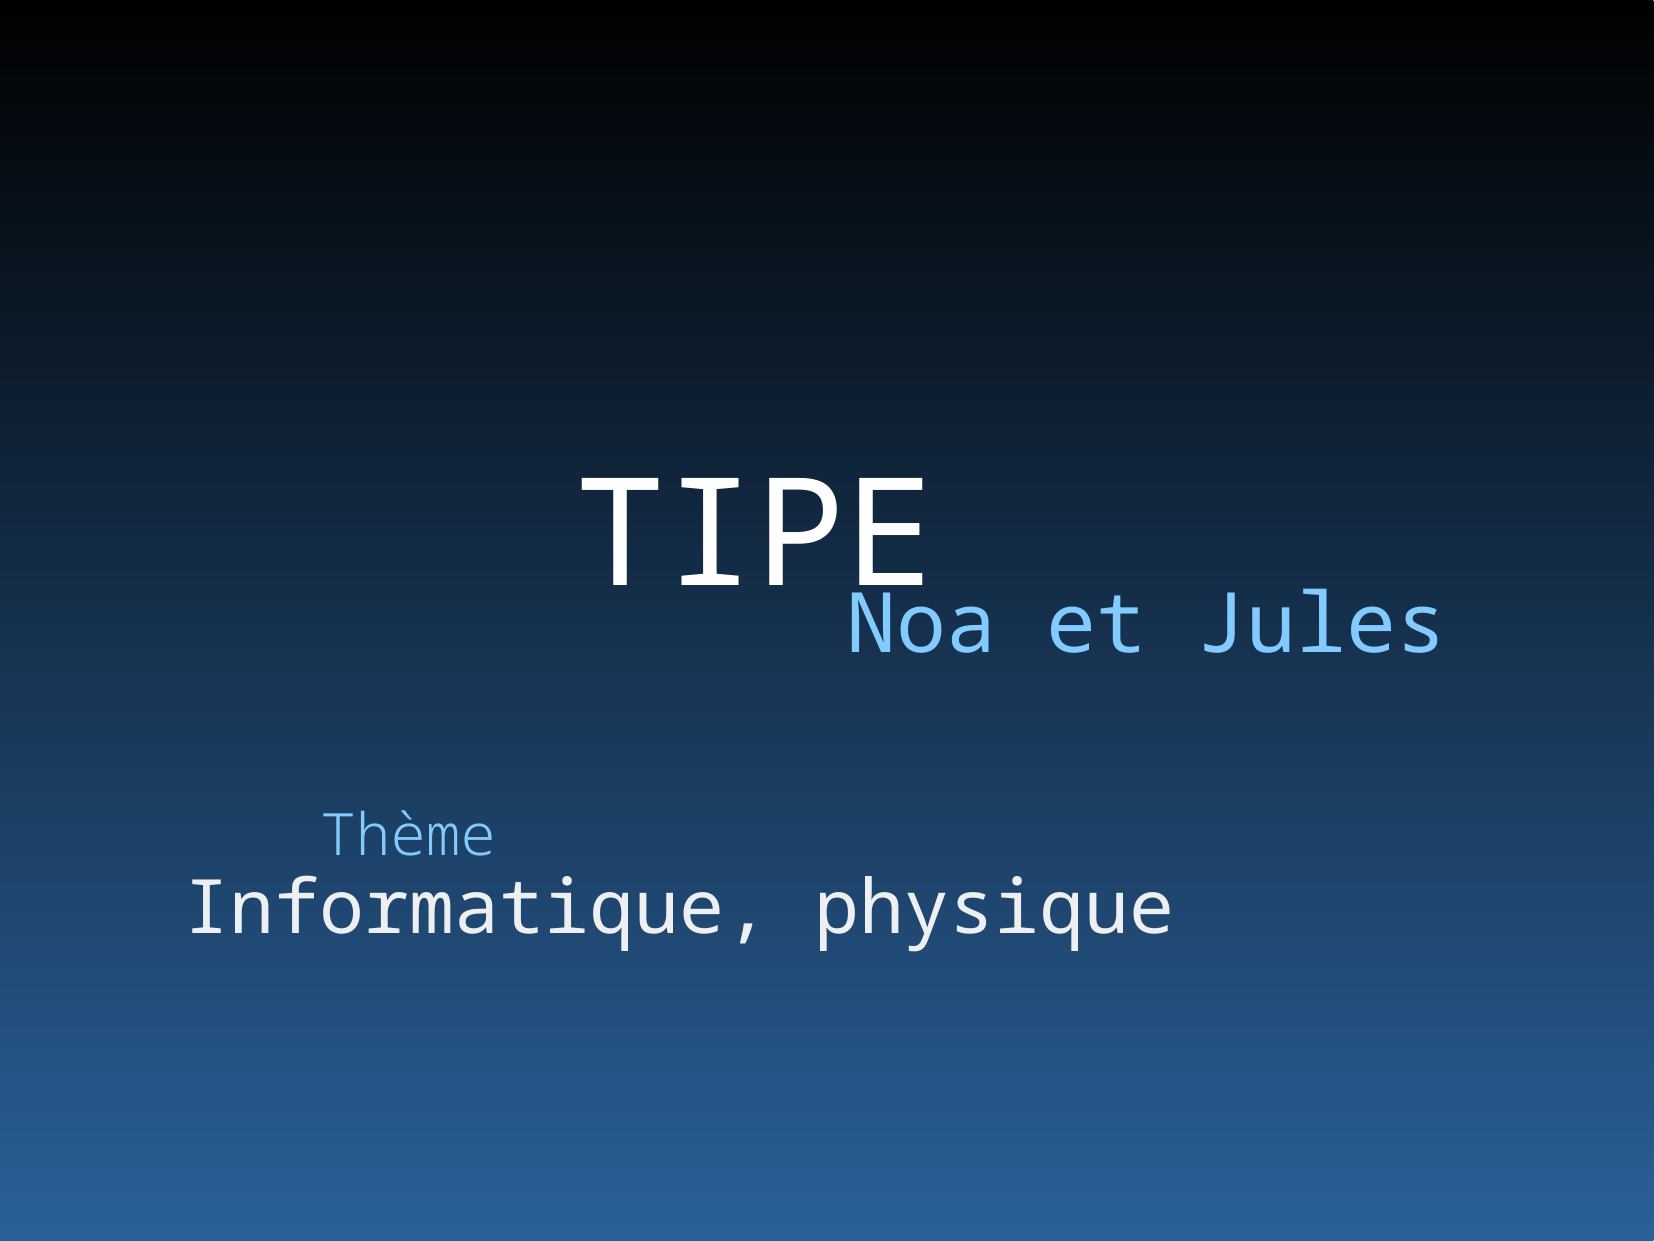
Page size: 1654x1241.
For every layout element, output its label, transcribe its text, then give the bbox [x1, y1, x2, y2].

text_box Informatique, physique [170, 846, 1193, 949]
subtitle Noa et Jules [100, 608, 1447, 669]
text_box Thème [305, 785, 681, 869]
text_box TIPE [37, 417, 1475, 608]
